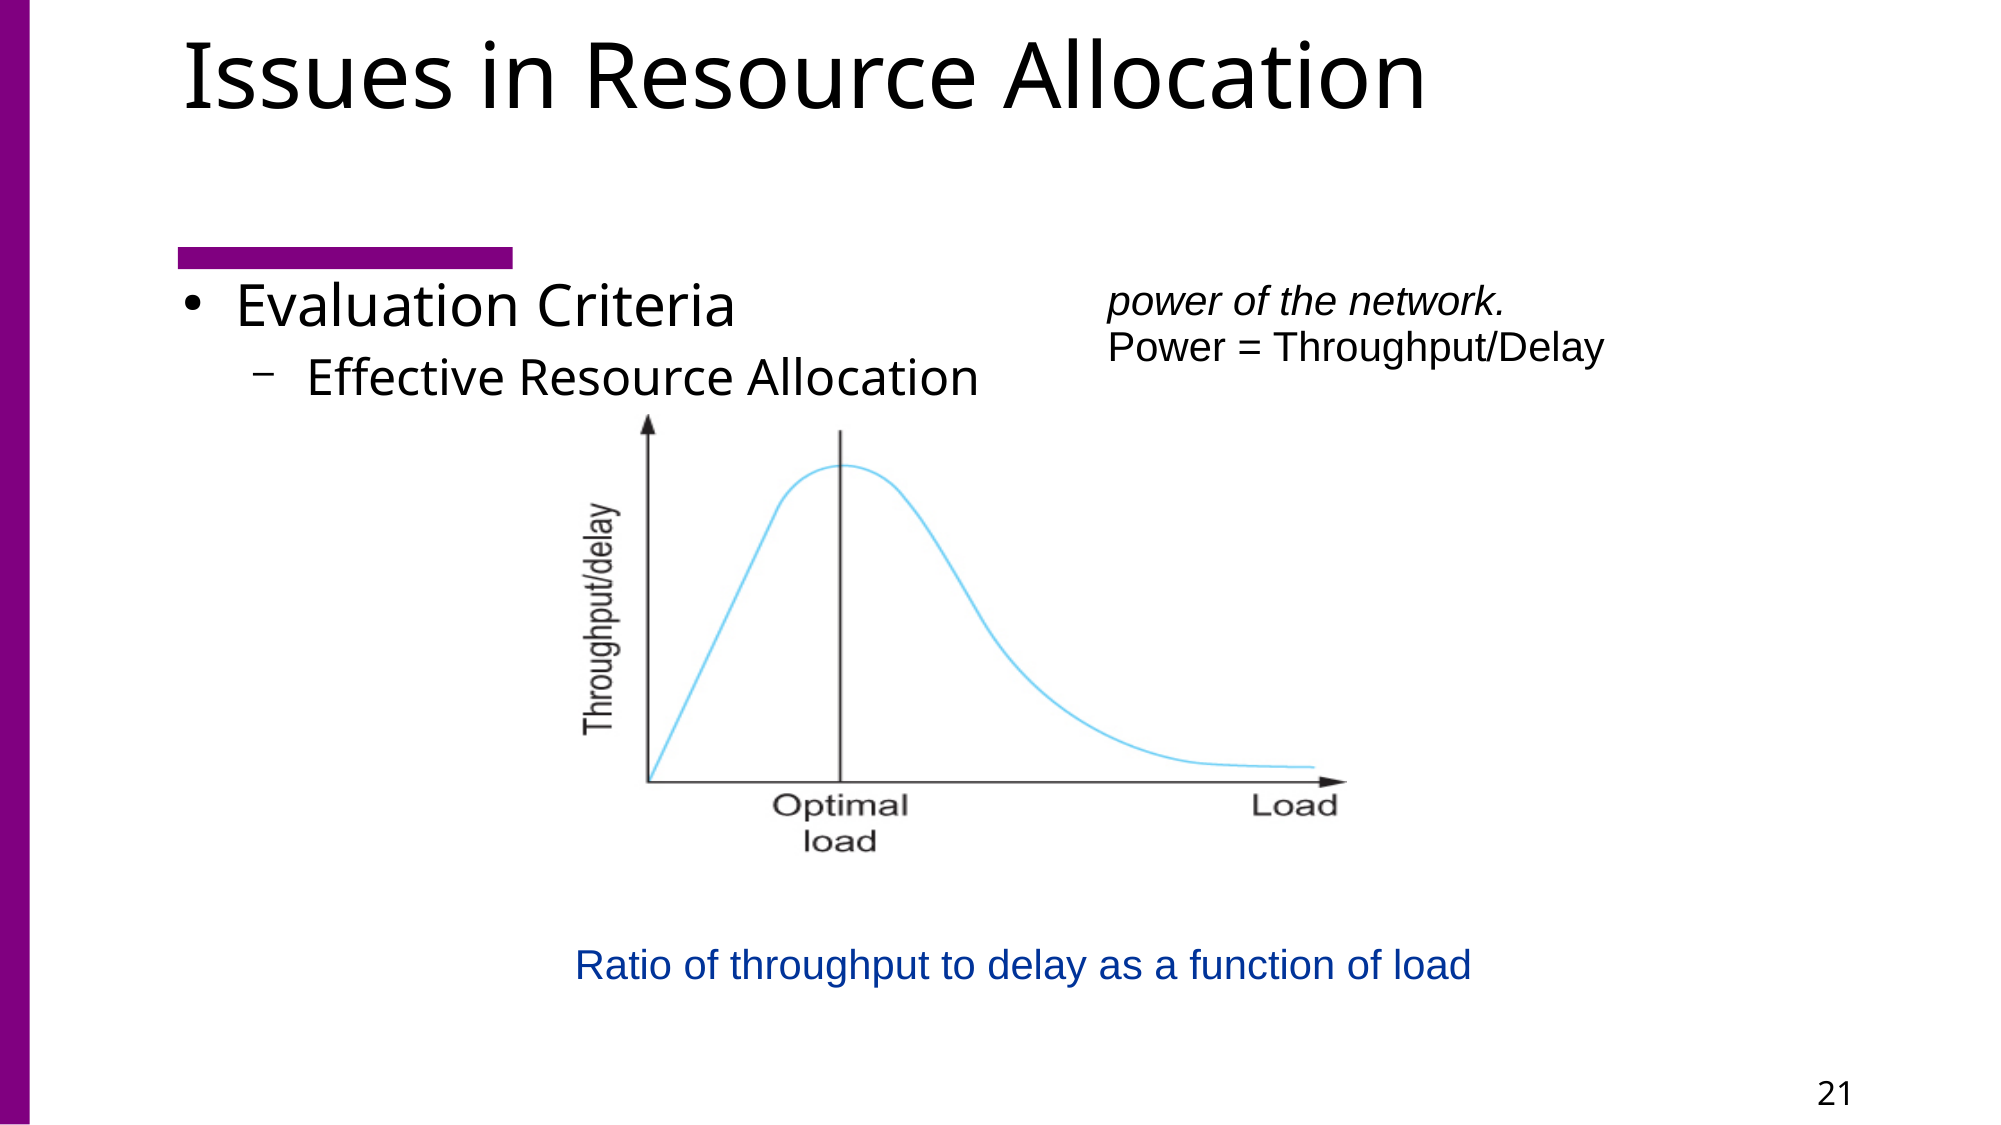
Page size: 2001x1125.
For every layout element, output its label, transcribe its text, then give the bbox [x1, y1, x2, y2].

text_box Ratio of throughput to delay as a function of load [559, 930, 1561, 996]
title Issues in Resource Allocation [133, 0, 1946, 135]
picture [578, 414, 1347, 858]
list Evaluation Criteria Effective Resource Allocation [149, 184, 1959, 1012]
text_box power of the network. Power = Throughput/Delay [1092, 270, 1621, 378]
